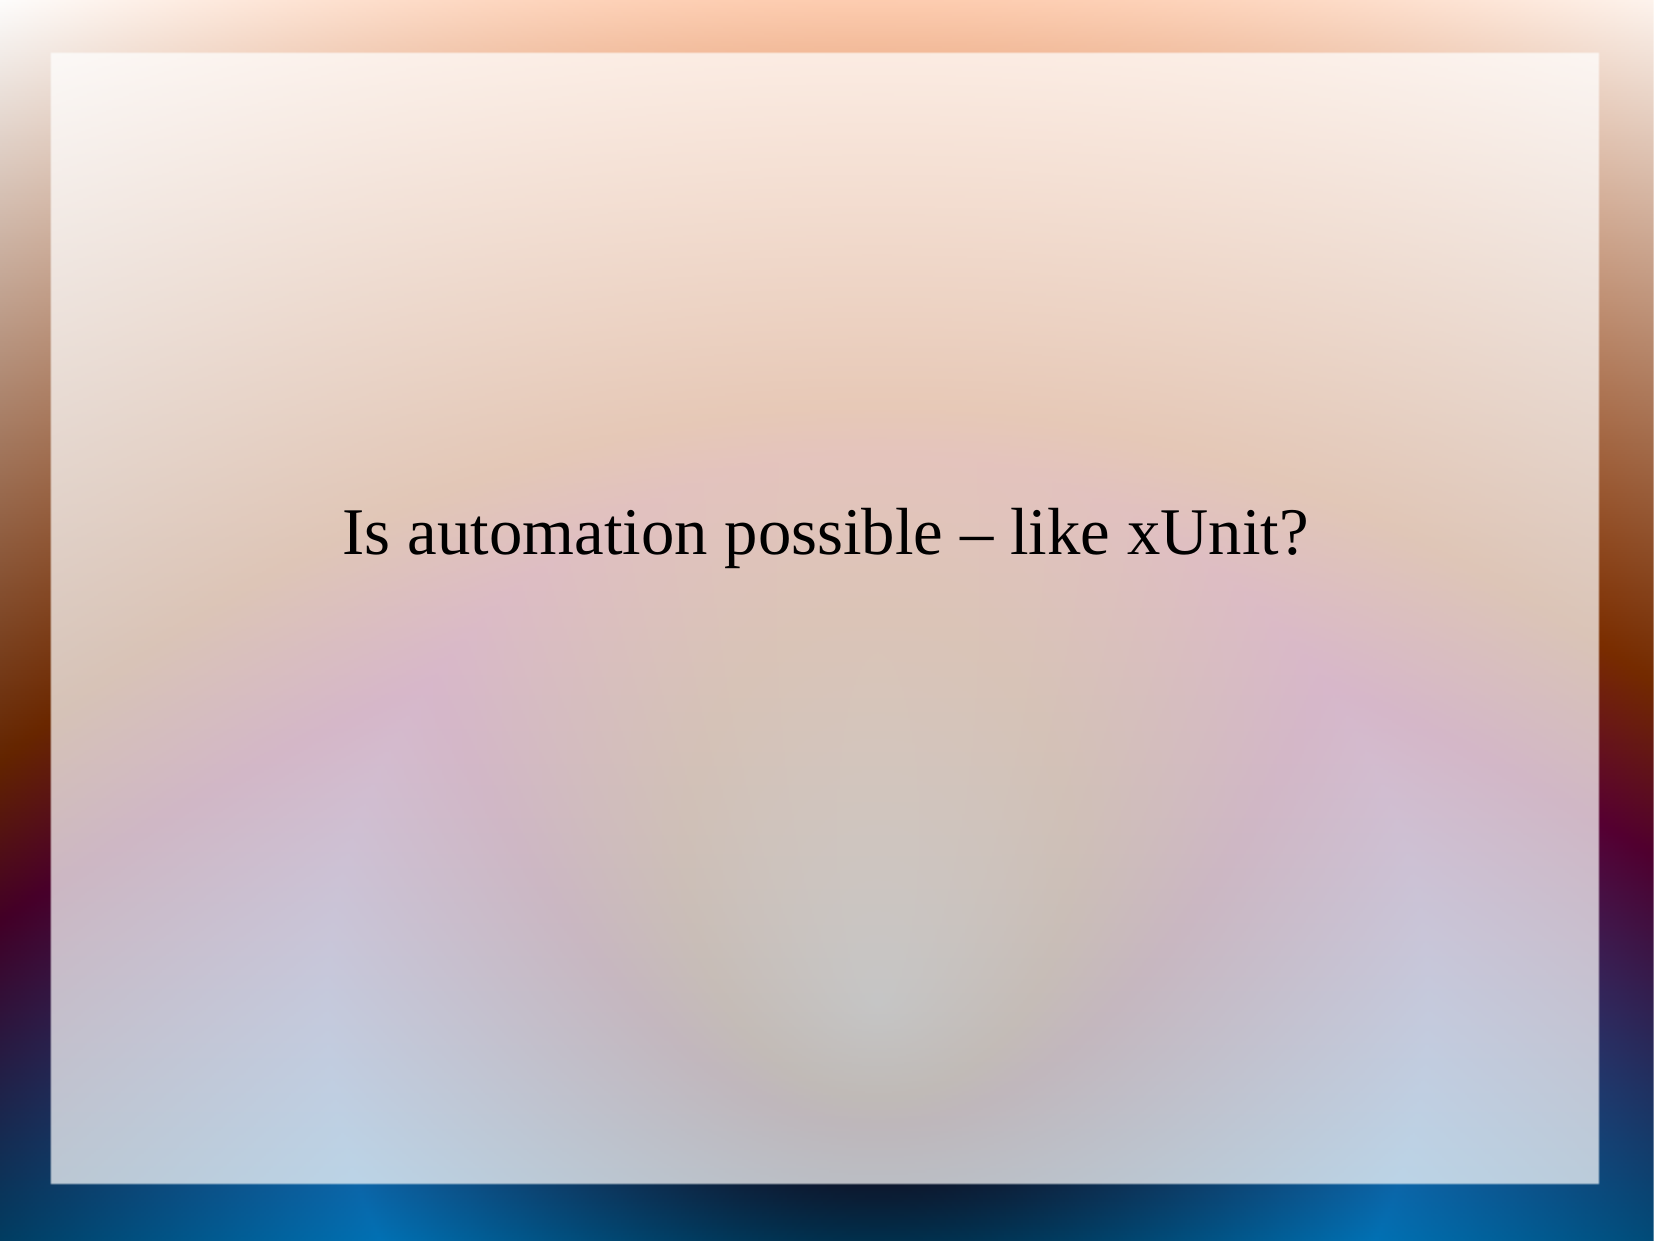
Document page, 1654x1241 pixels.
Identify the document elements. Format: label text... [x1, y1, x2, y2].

subtitle Is automation possible – like xUnit? [82, 55, 1571, 1010]
picture [0, 0, 1654, 1241]
